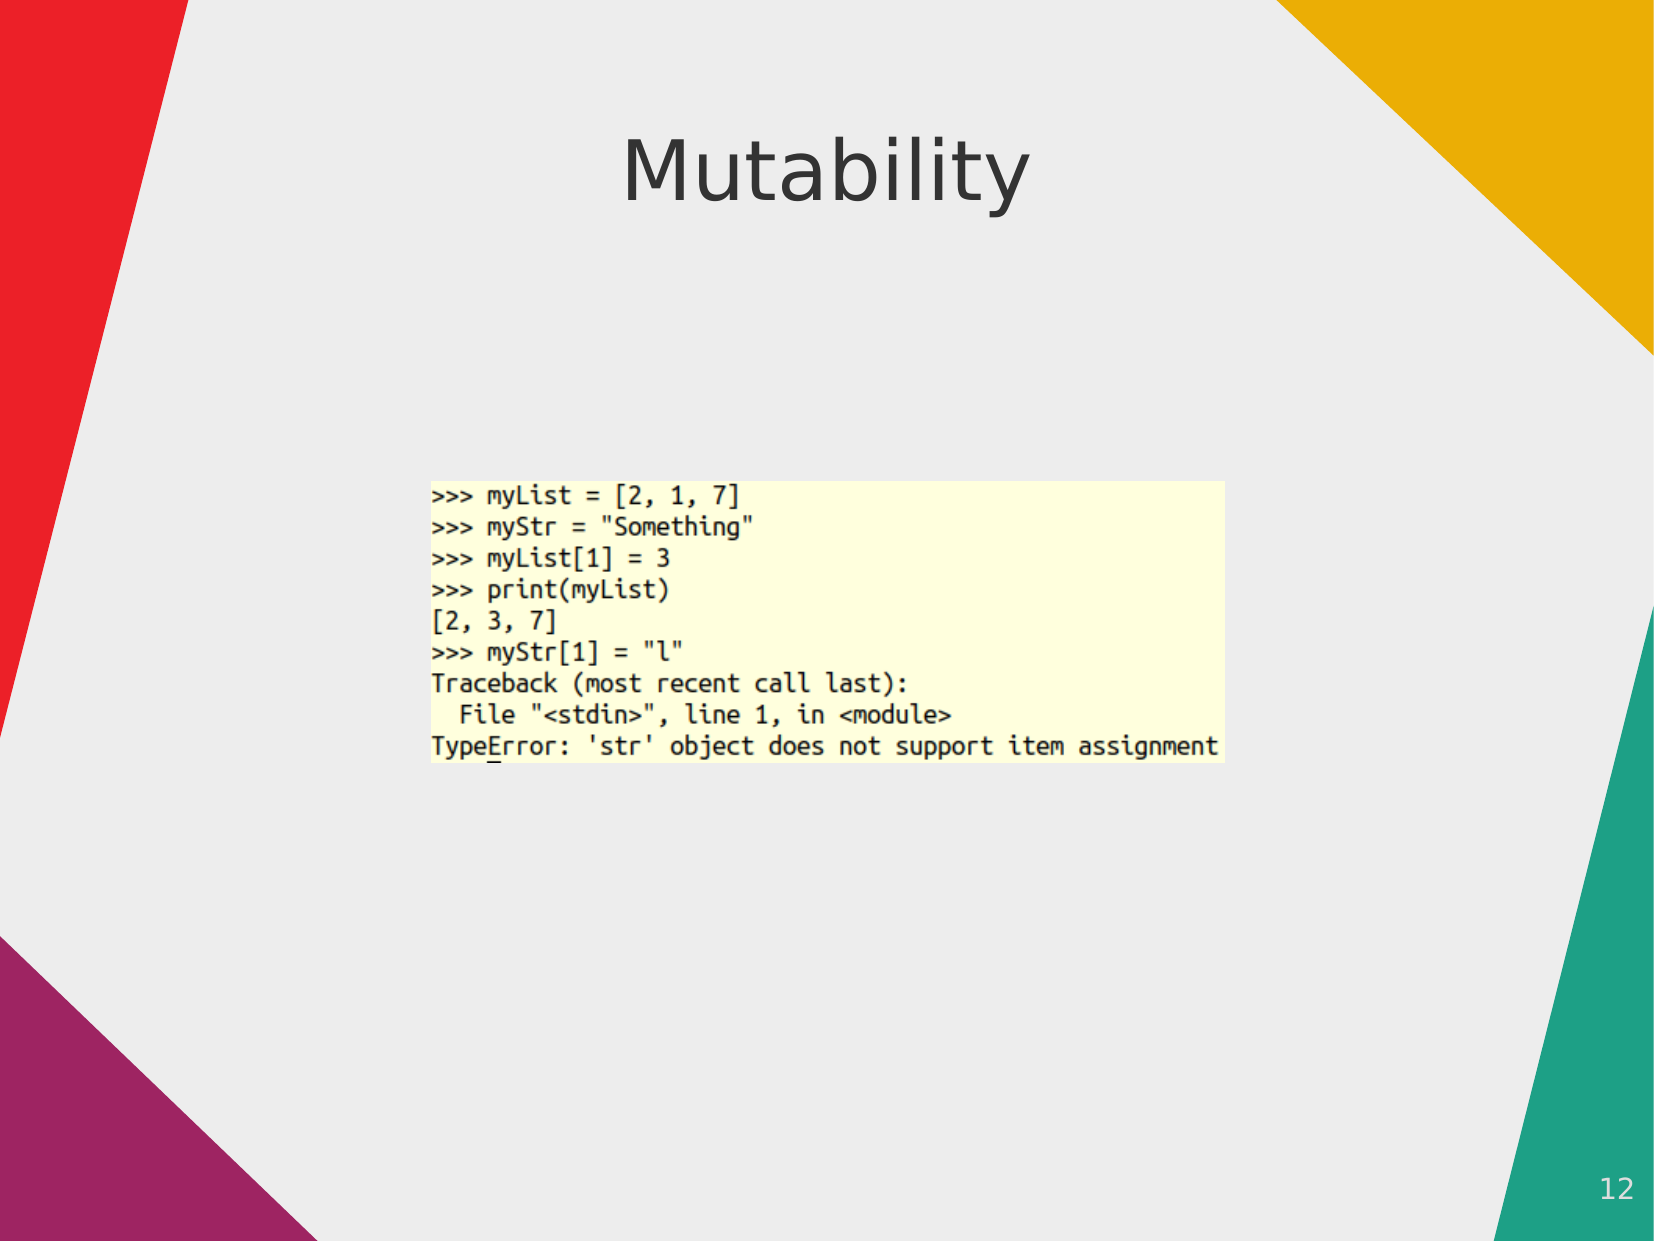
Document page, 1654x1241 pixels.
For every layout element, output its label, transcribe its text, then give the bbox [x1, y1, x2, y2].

title Mutability [114, 73, 1539, 271]
picture [431, 481, 1225, 763]
